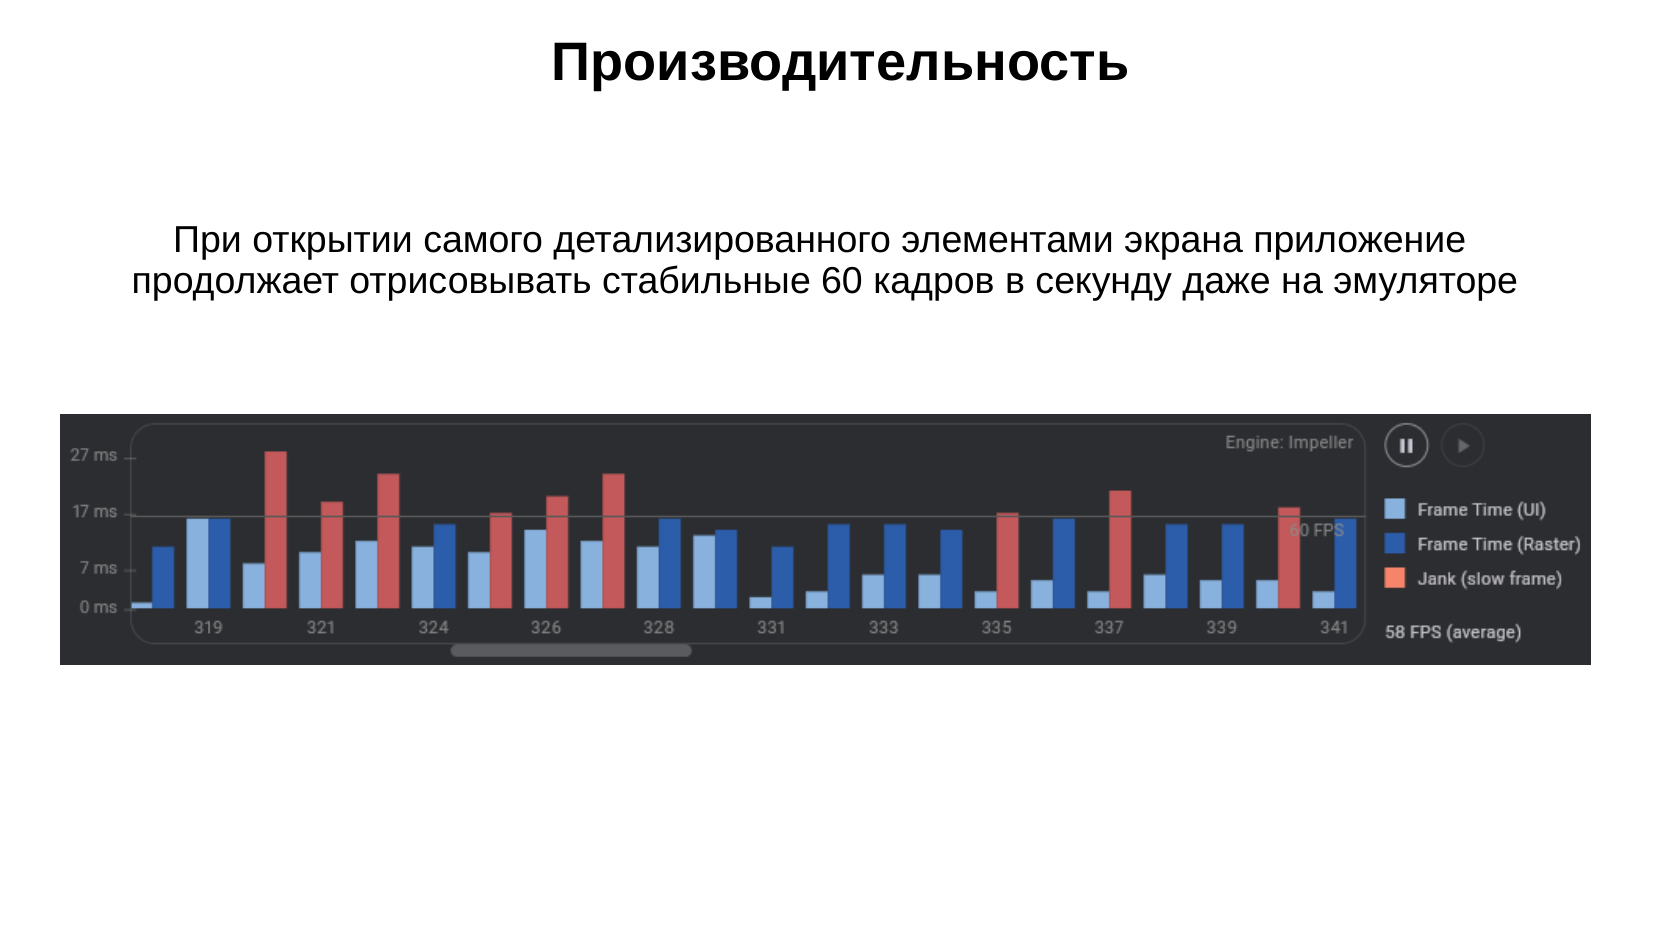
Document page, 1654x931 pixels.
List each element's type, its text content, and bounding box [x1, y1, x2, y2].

text_box При открытии самого детализированного элементами экрана приложение продолжает отрисовывать стабильные 60 кадров в секунду даже на эмуляторе [116, 210, 1534, 352]
text_box Производительность [536, 23, 1146, 100]
picture [60, 414, 1591, 665]
